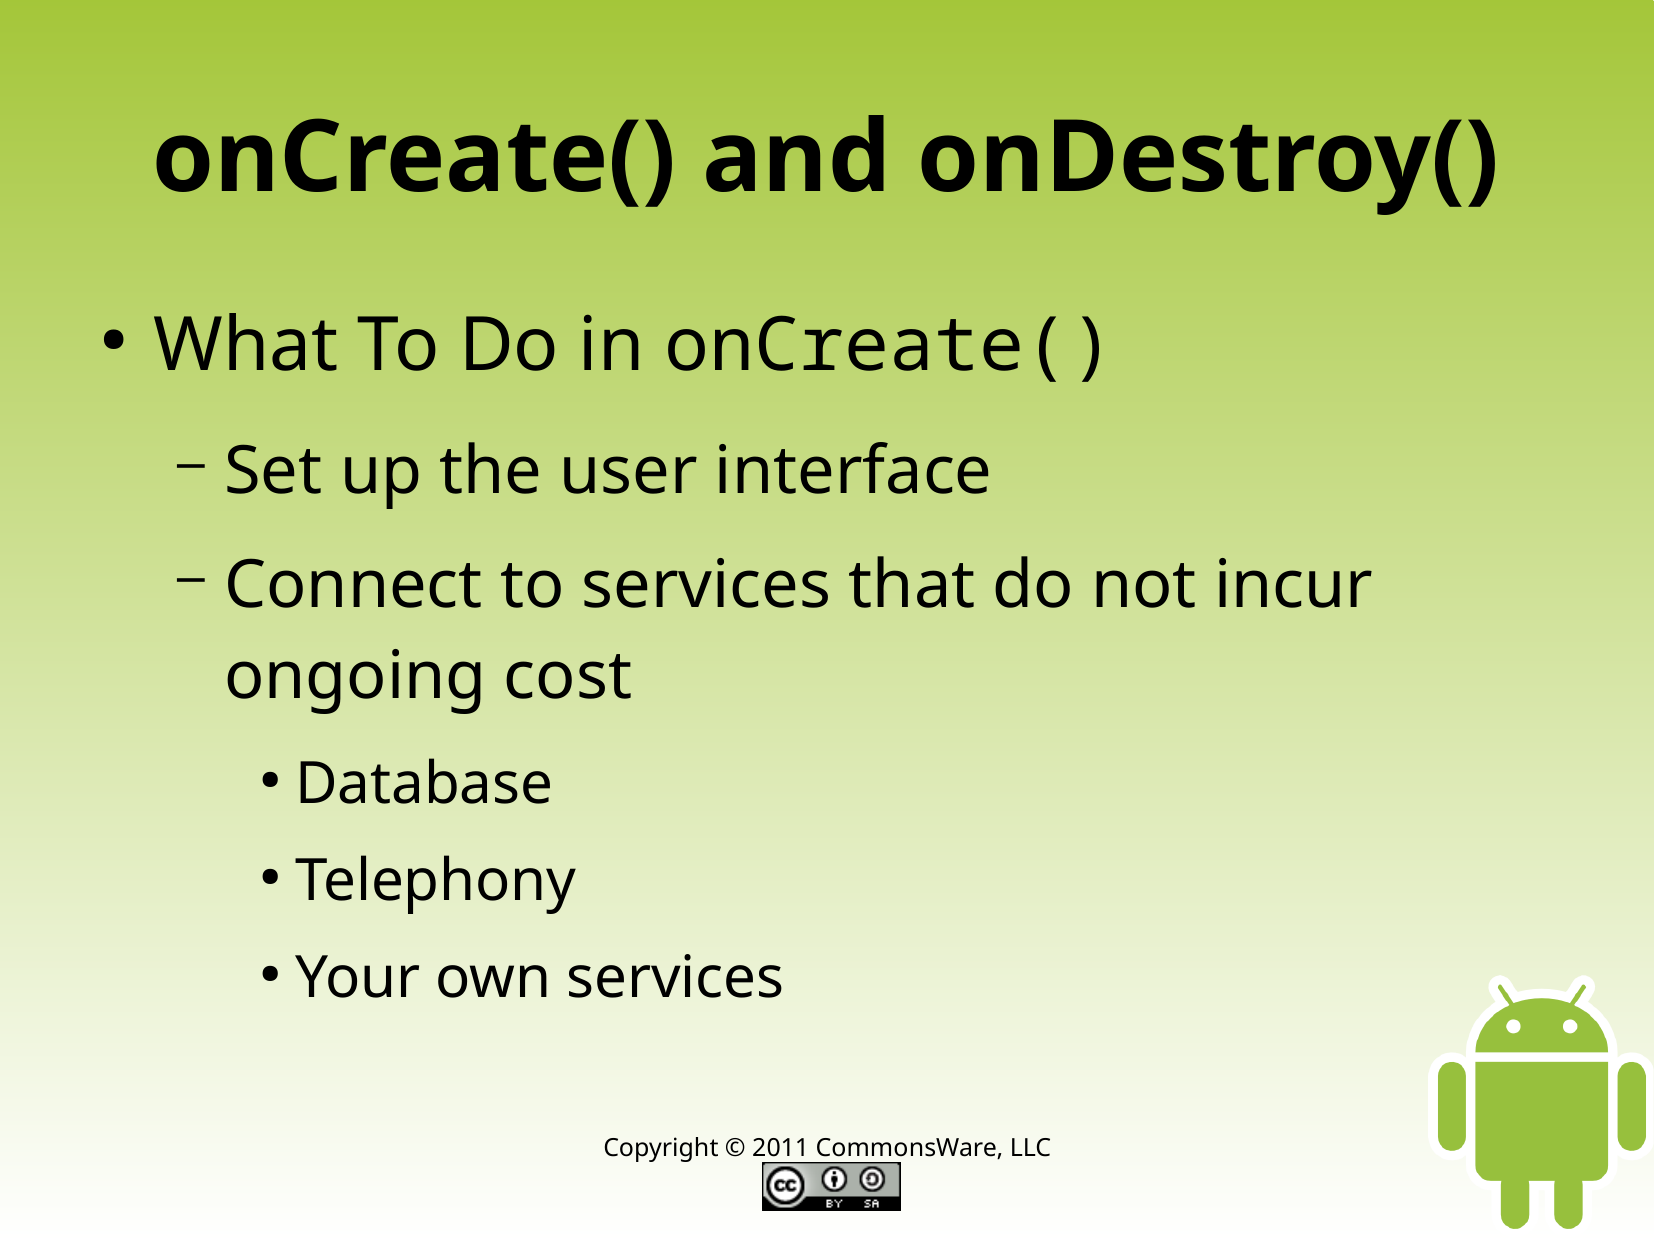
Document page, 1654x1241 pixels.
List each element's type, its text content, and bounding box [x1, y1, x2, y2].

picture [1428, 975, 1654, 1238]
title onCreate() and onDestroy() [82, 49, 1571, 257]
picture [762, 1162, 901, 1211]
list What To Do in onCreate() Set up the user interface Connect to services that do not incur ongoing cost Database Telephony Your own services [82, 290, 1538, 1126]
